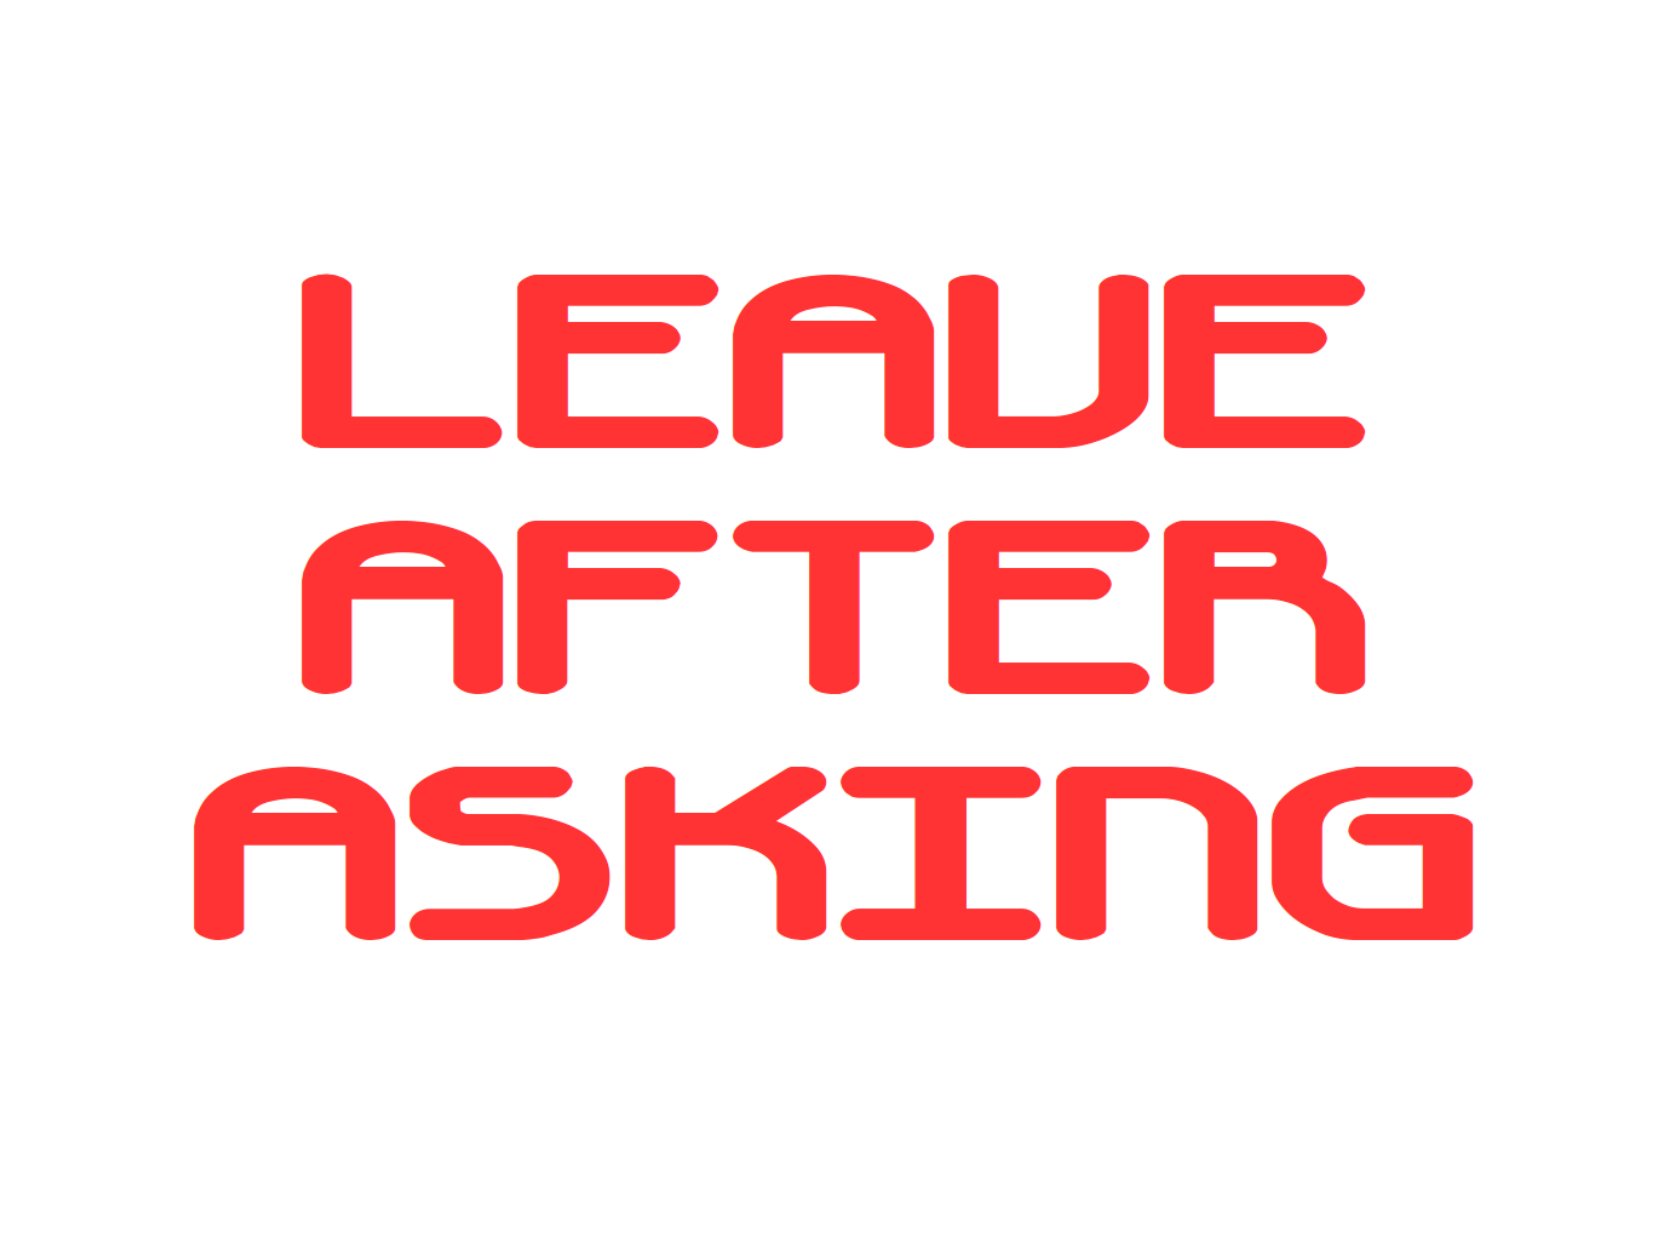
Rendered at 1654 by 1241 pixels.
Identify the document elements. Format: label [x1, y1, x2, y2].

picture [27, 173, 1654, 1065]
